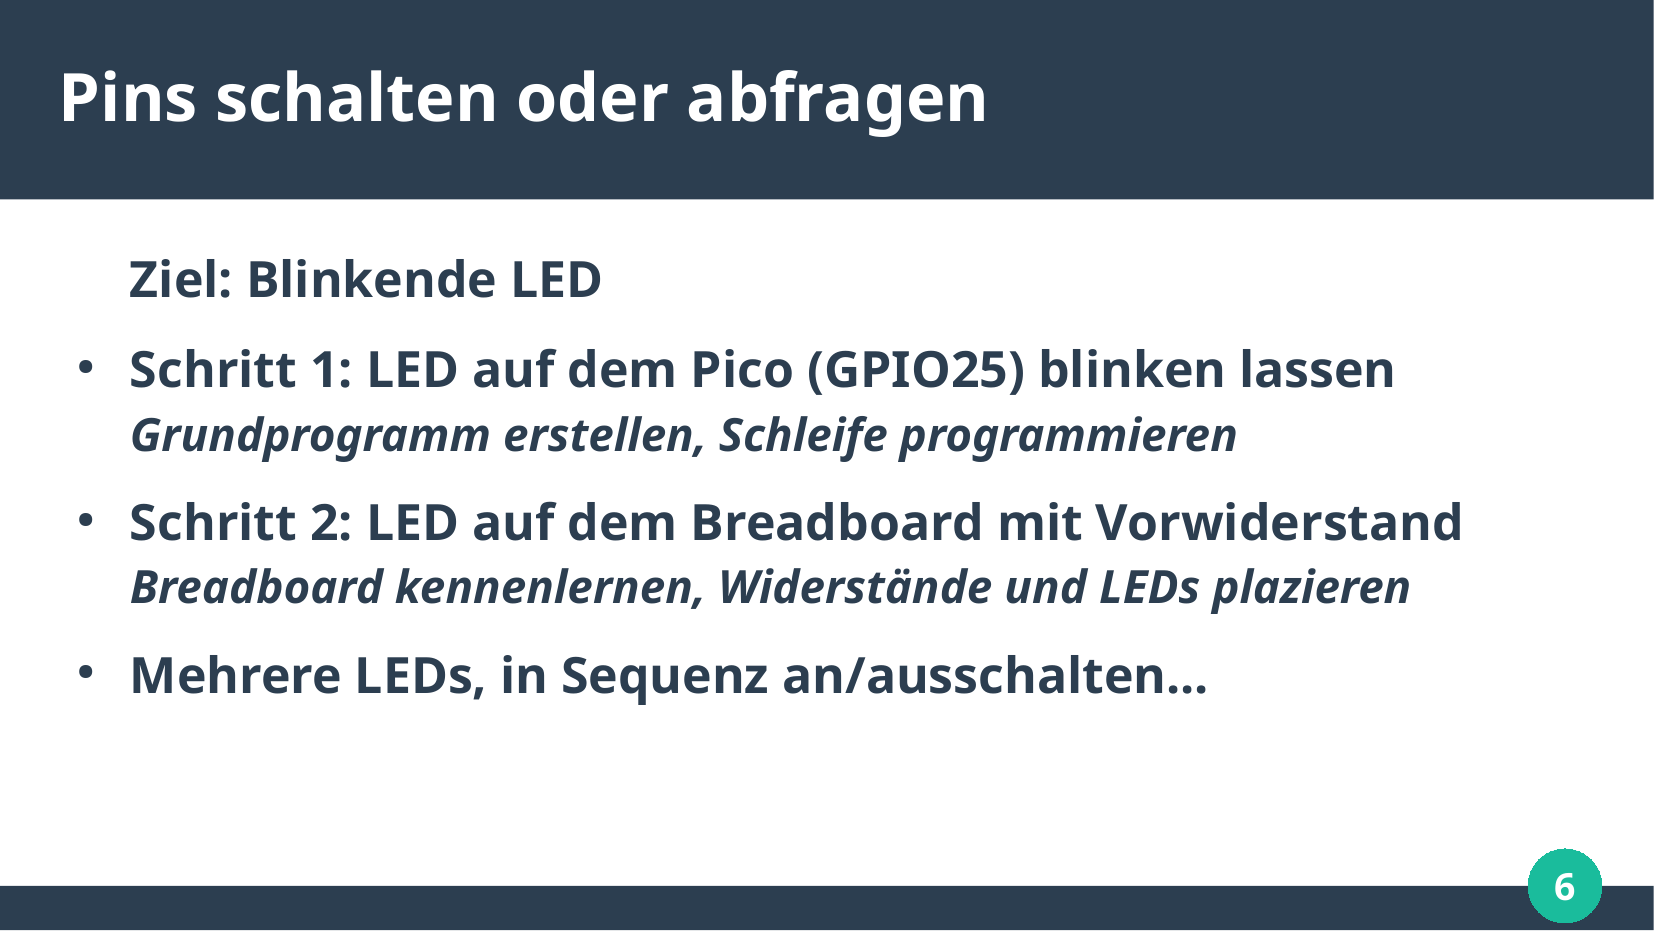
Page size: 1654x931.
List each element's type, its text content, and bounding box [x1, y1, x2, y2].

list Ziel: Blinkende LED Schritt 1: LED auf dem Pico (GPIO25) blinken lassen Grundprogramm erstellen, Schleife programmieren Schritt 2: LED auf dem Breadboard mit Vorwiderstand Breadboard kennenlernen, Widerstände und LEDs plazieren Mehrere LEDs, in Sequenz an/ausschalten... [59, 243, 1595, 864]
title Pins schalten oder abfragen [59, 37, 1595, 155]
